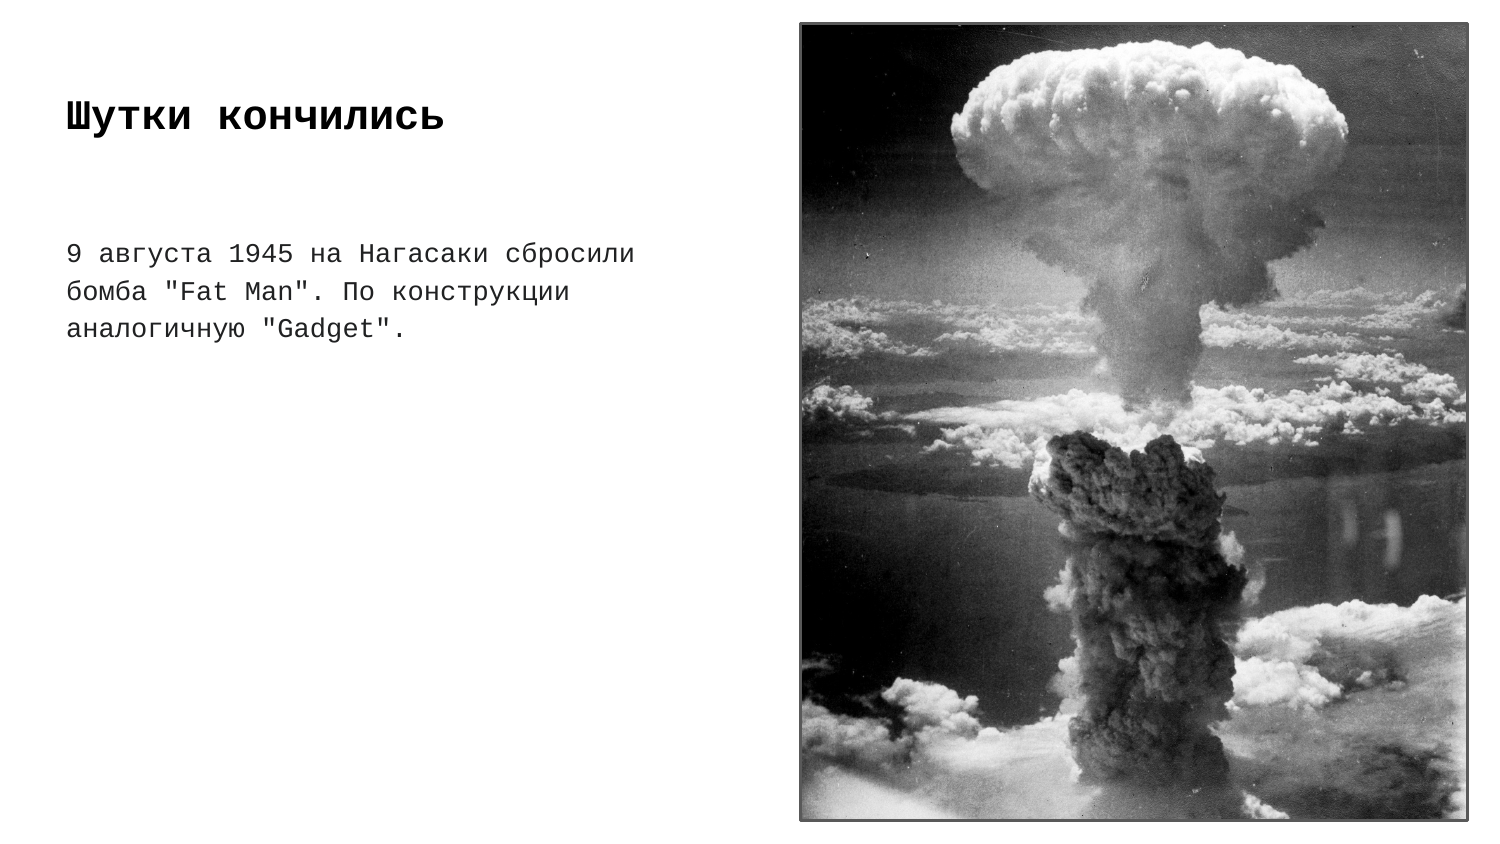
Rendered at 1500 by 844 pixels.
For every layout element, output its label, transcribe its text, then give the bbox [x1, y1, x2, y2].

list 9 августа 1945 на Нагасаки сбросили бомба "Fat Man". По конструкции аналогичную "Gadget". [51, 216, 742, 711]
title Шутки кончились [51, 72, 799, 167]
picture [801, 25, 1466, 819]
